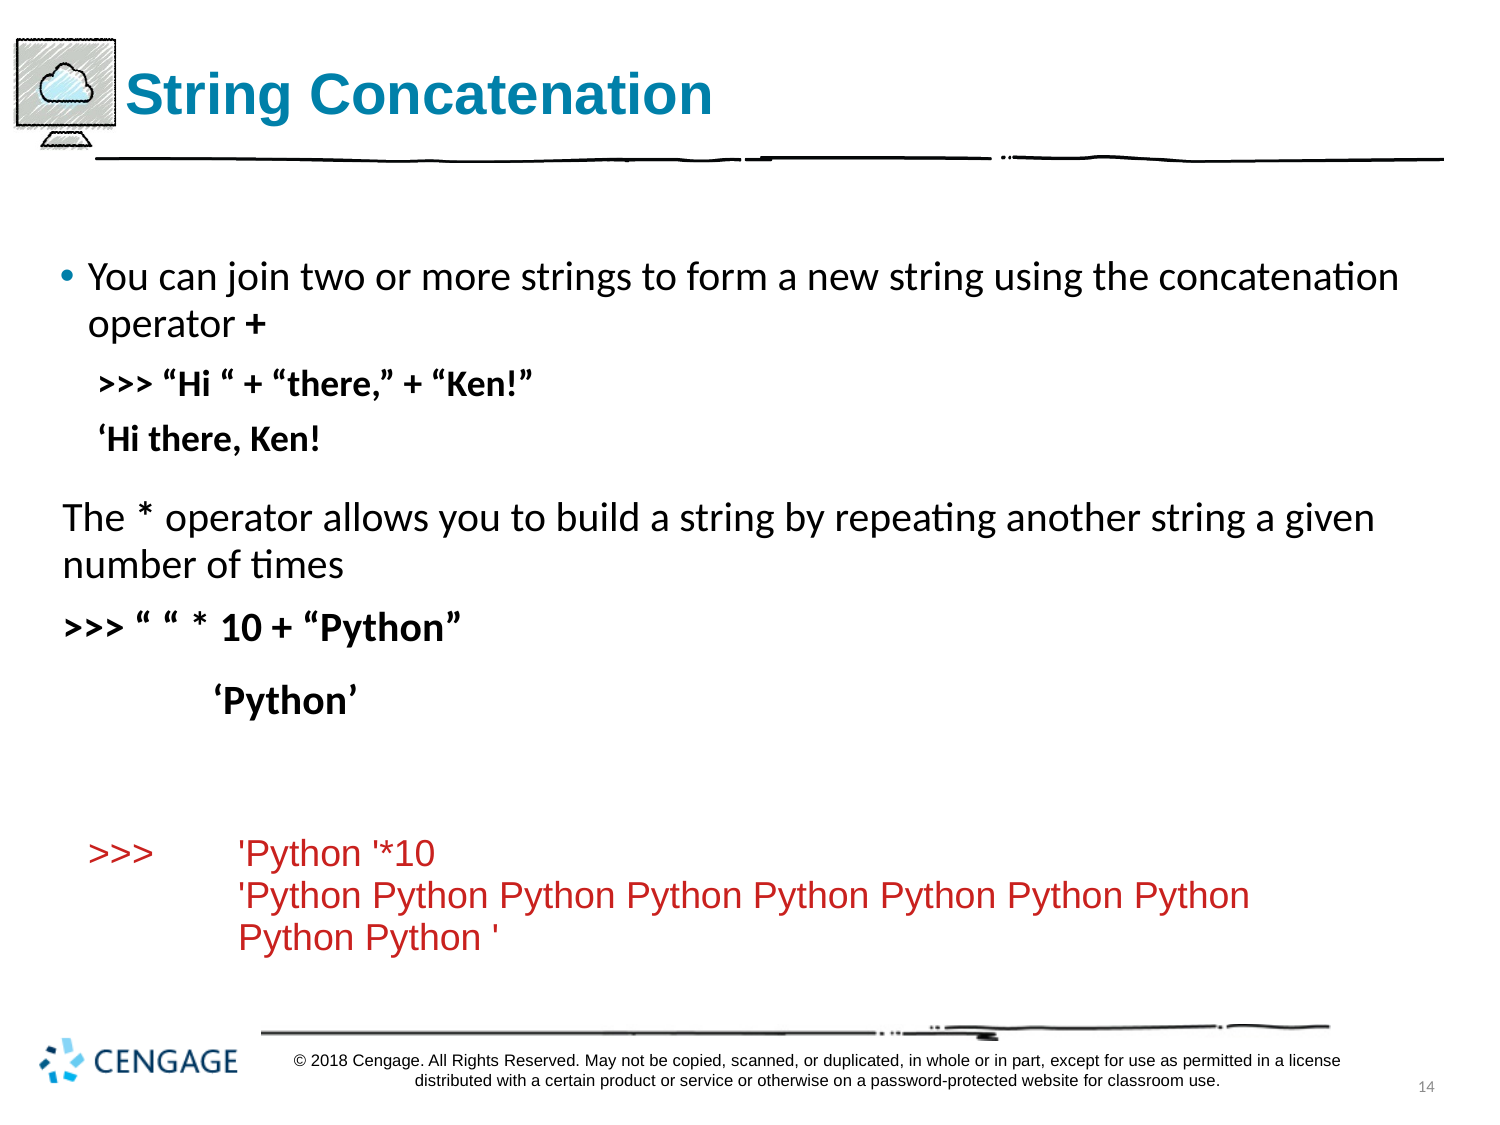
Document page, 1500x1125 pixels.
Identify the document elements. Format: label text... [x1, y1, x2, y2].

title String Concatenation [125, 66, 1442, 116]
list >>> “ “ * 10 + “Python” ‘Python’ [62, 603, 650, 725]
picture [261, 1024, 1331, 1041]
list You can join two or more strings to form a new string using the concatenation operator + [59, 252, 1441, 349]
picture [13, 36, 117, 151]
picture [19, 1024, 250, 1096]
picture [154, 155, 1444, 163]
footer © 2018 Cengage. All Rights Reserved. May not be copied, scanned, or duplicated, in whole or in part, except for use as permitted in a license distributed with a certain product or service or otherwise on a password-protected website for classroom use. [262, 1050, 1375, 1091]
list >>> “Hi “ + “there,” + “Ken!” ‘Hi there, Ken! [59, 362, 985, 462]
text_box >>> 'Python '*10 'Python Python Python Python Python Python Python Python Python Python ' [73, 825, 1388, 966]
list The * operator allows you to build a string by repeating another string a given number of times [62, 493, 1443, 590]
